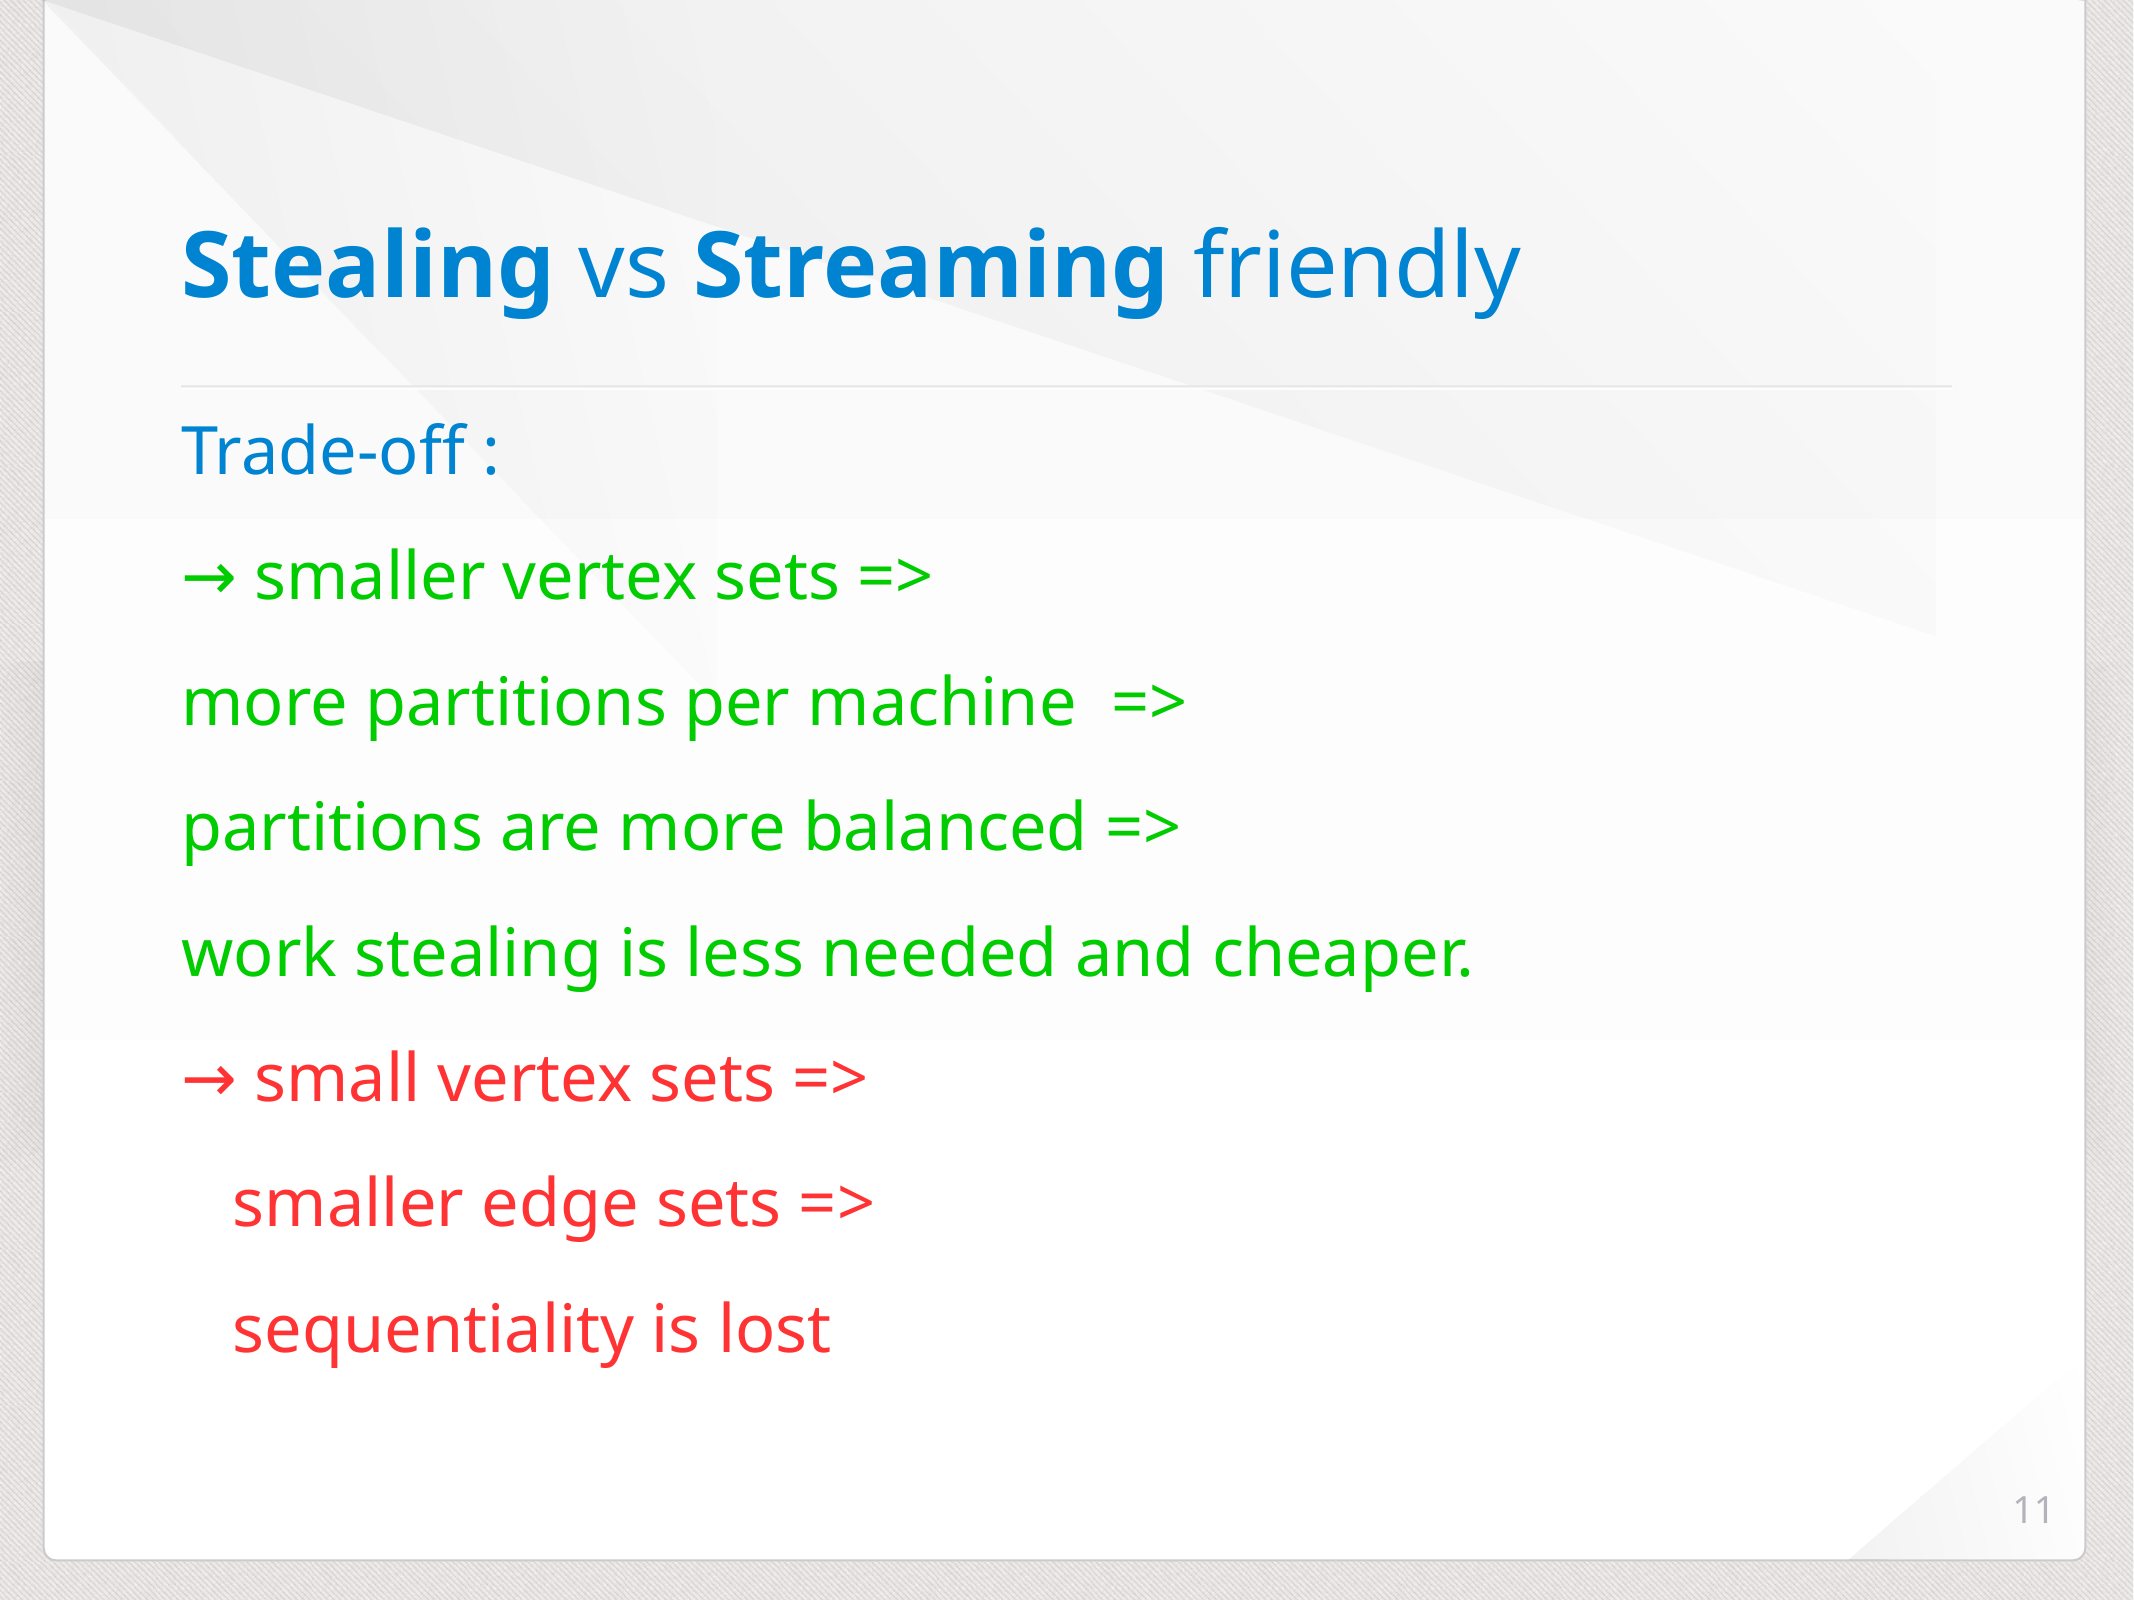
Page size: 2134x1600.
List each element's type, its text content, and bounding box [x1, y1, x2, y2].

list Trade-off : → smaller vertex sets => more partitions per machine => partitions are more balanced => work stealing is less needed and cheaper. → small vertex sets => smaller edge sets => sequentiality is lost [181, 391, 1500, 1351]
slide_number <number> [1909, 1476, 2071, 1548]
picture [0, 0, 2134, 1600]
title Stealing vs Streaming friendly [181, 145, 1953, 355]
